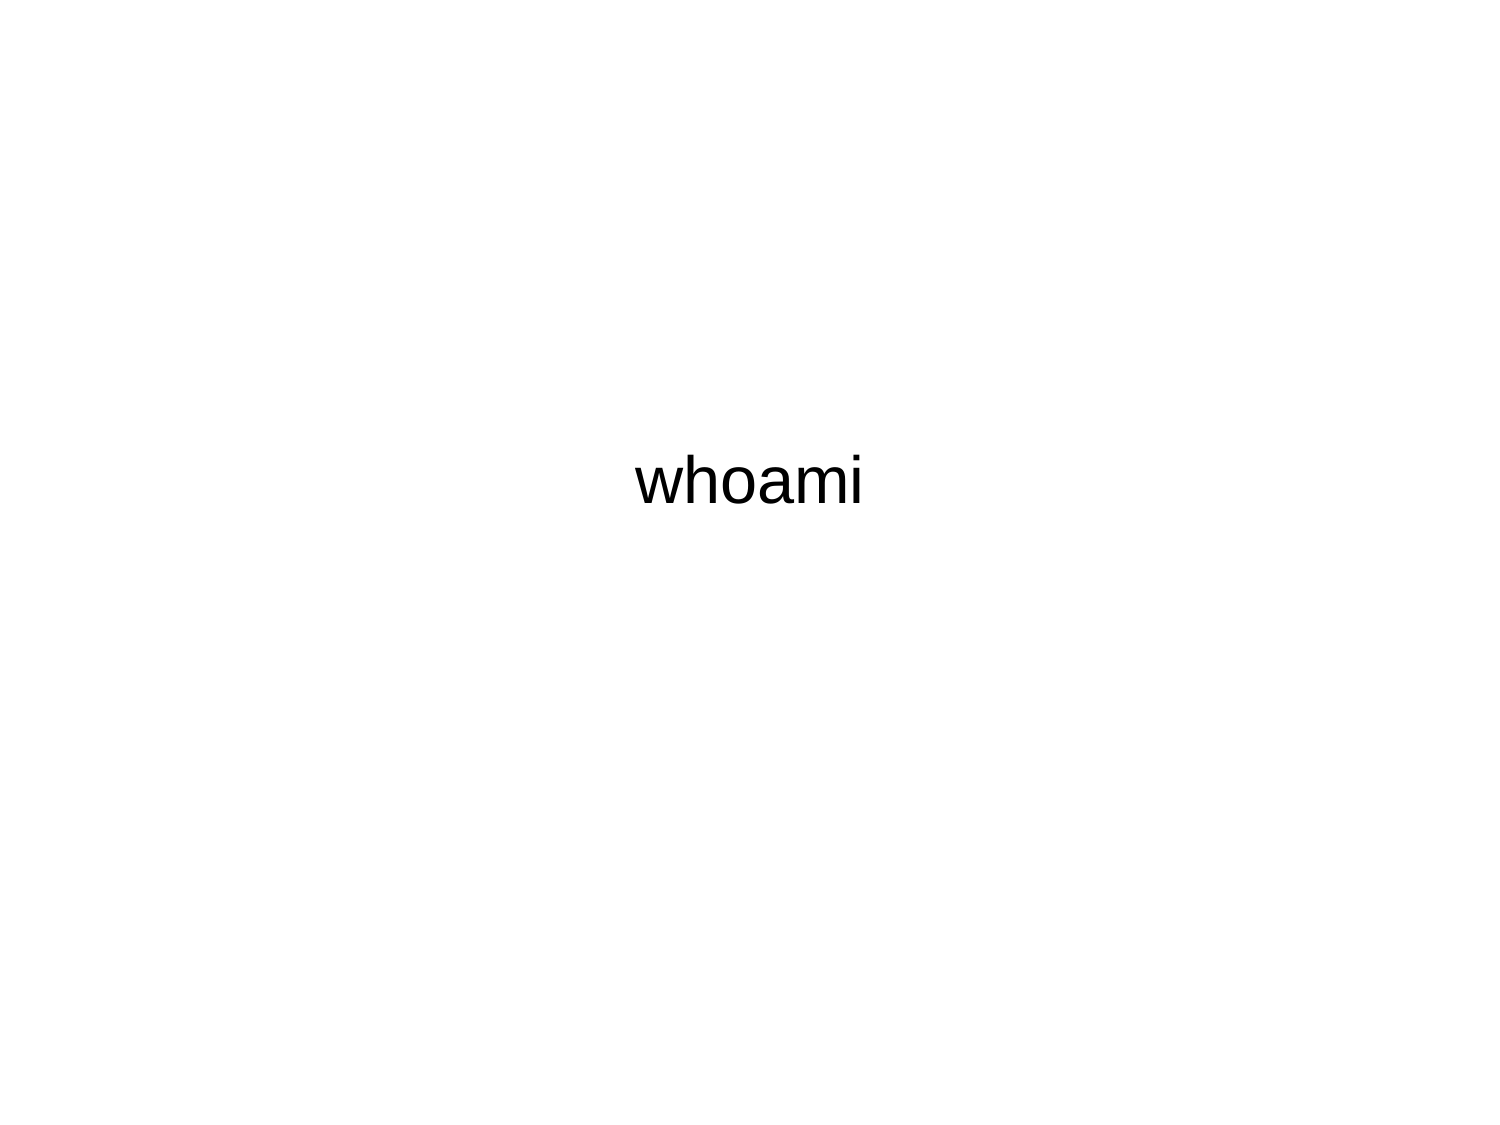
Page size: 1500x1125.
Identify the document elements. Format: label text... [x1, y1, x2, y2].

subtitle whoami [75, 44, 1425, 916]
